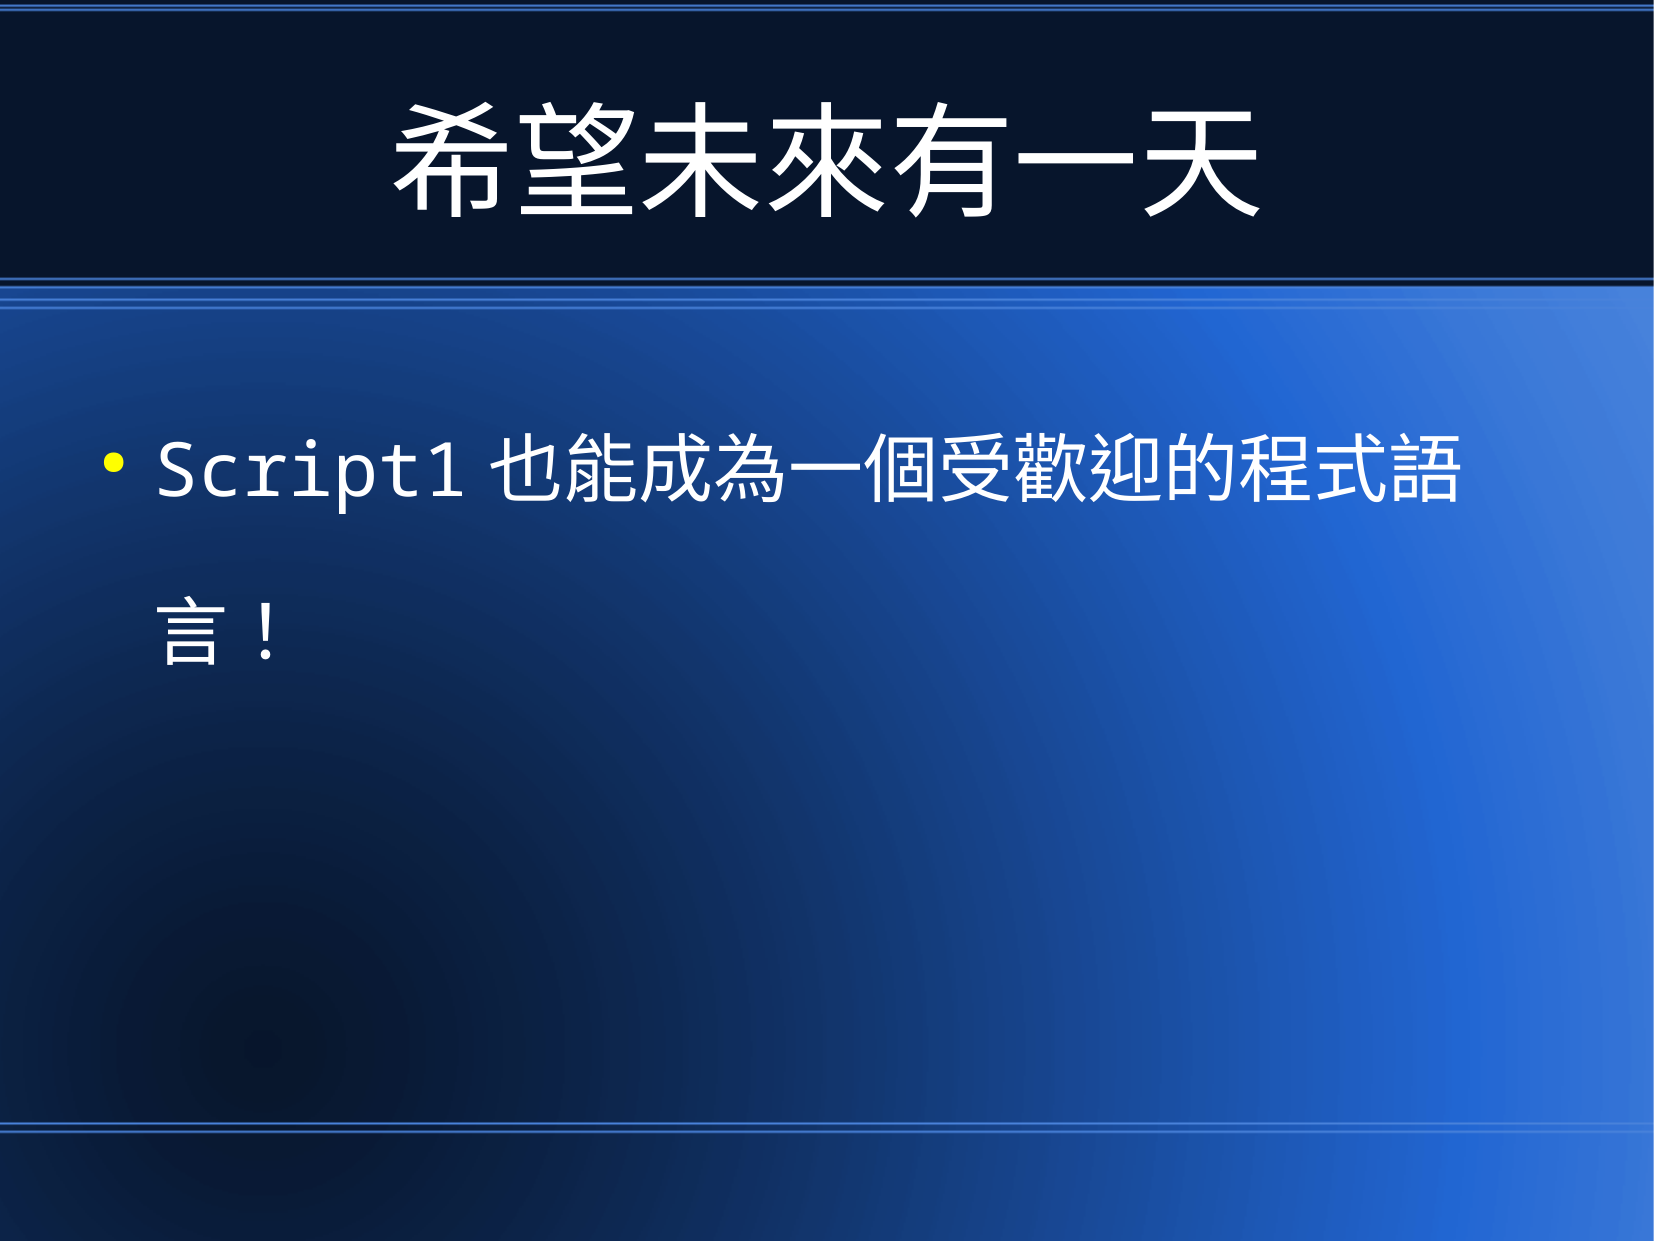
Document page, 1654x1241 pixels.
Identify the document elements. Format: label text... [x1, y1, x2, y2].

picture [0, 0, 1654, 1241]
list Script1也能成為一個受歡迎的程式語言！ [82, 355, 1571, 1241]
title 希望未來有一天 [82, 49, 1571, 257]
